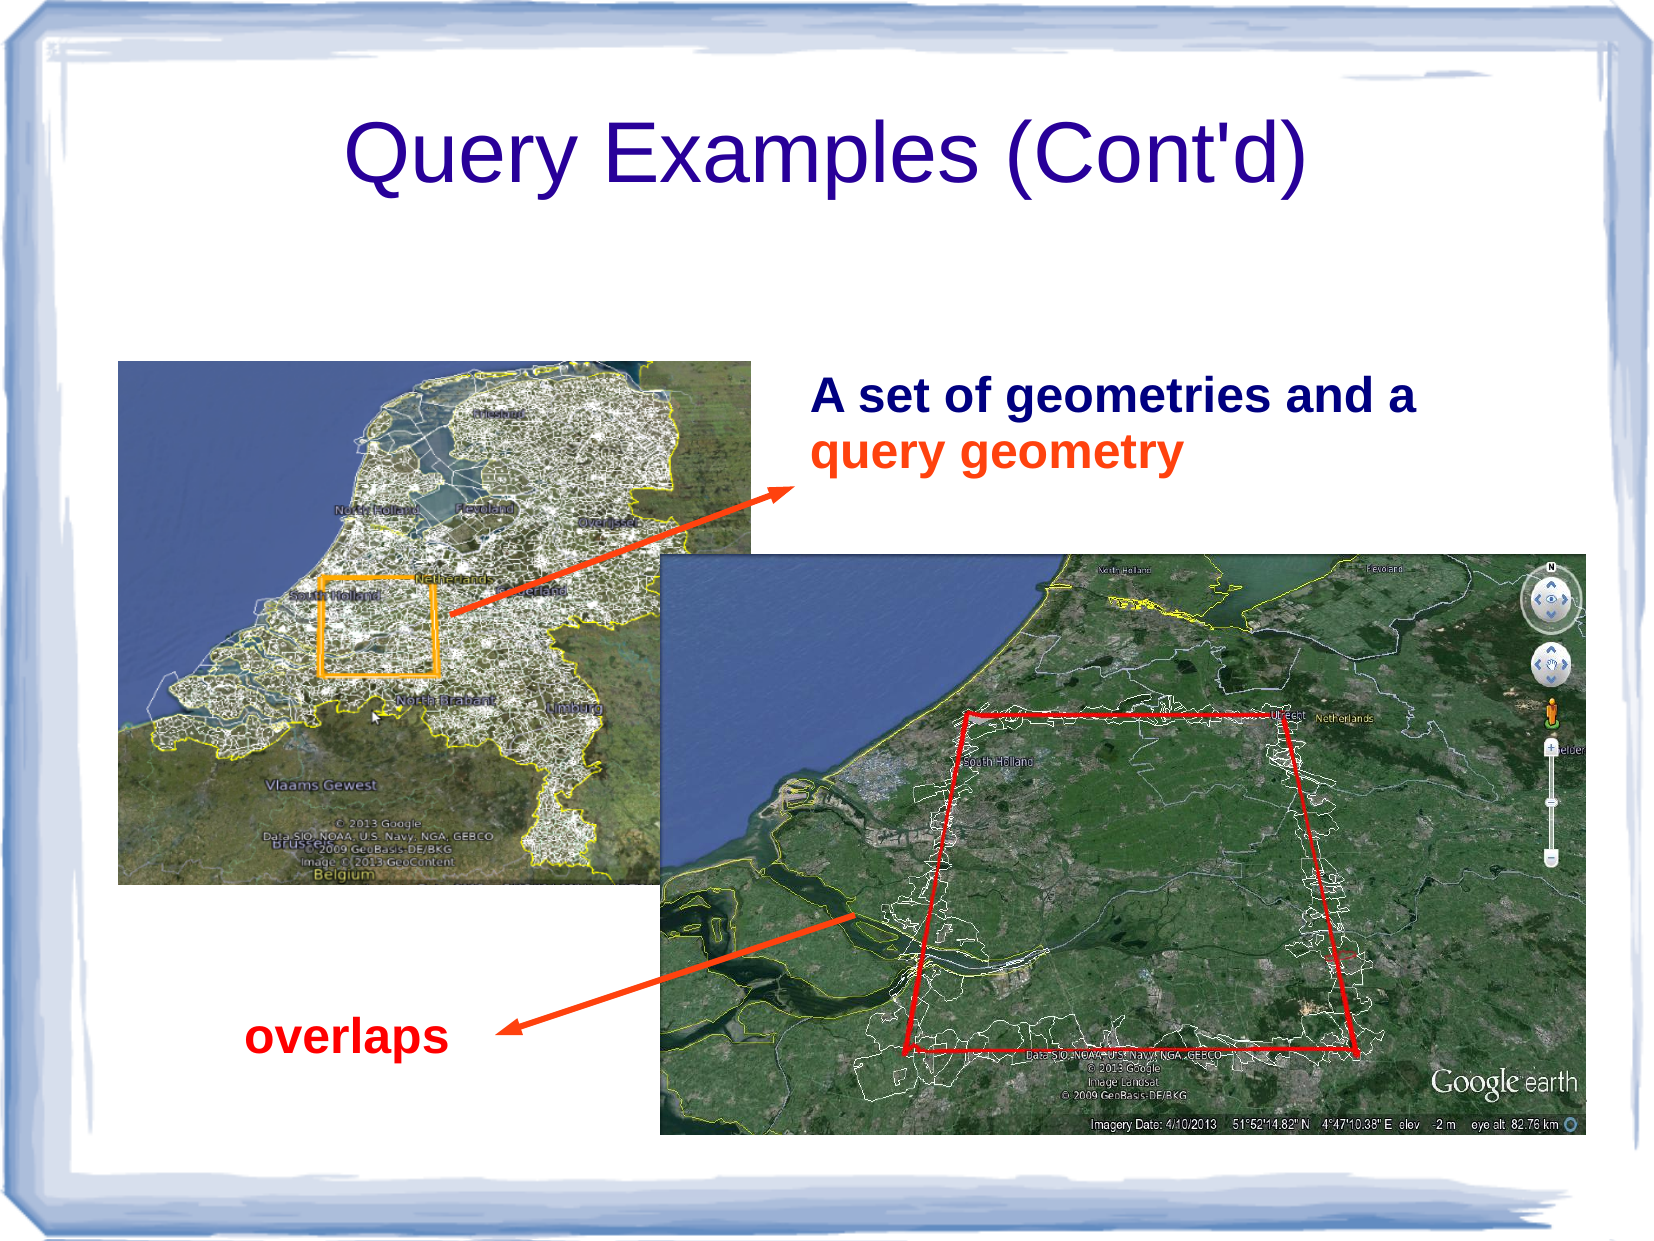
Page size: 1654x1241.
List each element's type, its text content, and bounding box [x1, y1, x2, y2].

picture [0, 0, 1654, 1241]
text_box overlaps [229, 1001, 515, 1072]
text_box A set of geometries and a query geometry [795, 360, 1546, 487]
title Query Examples (Cont'd) [82, 49, 1571, 257]
